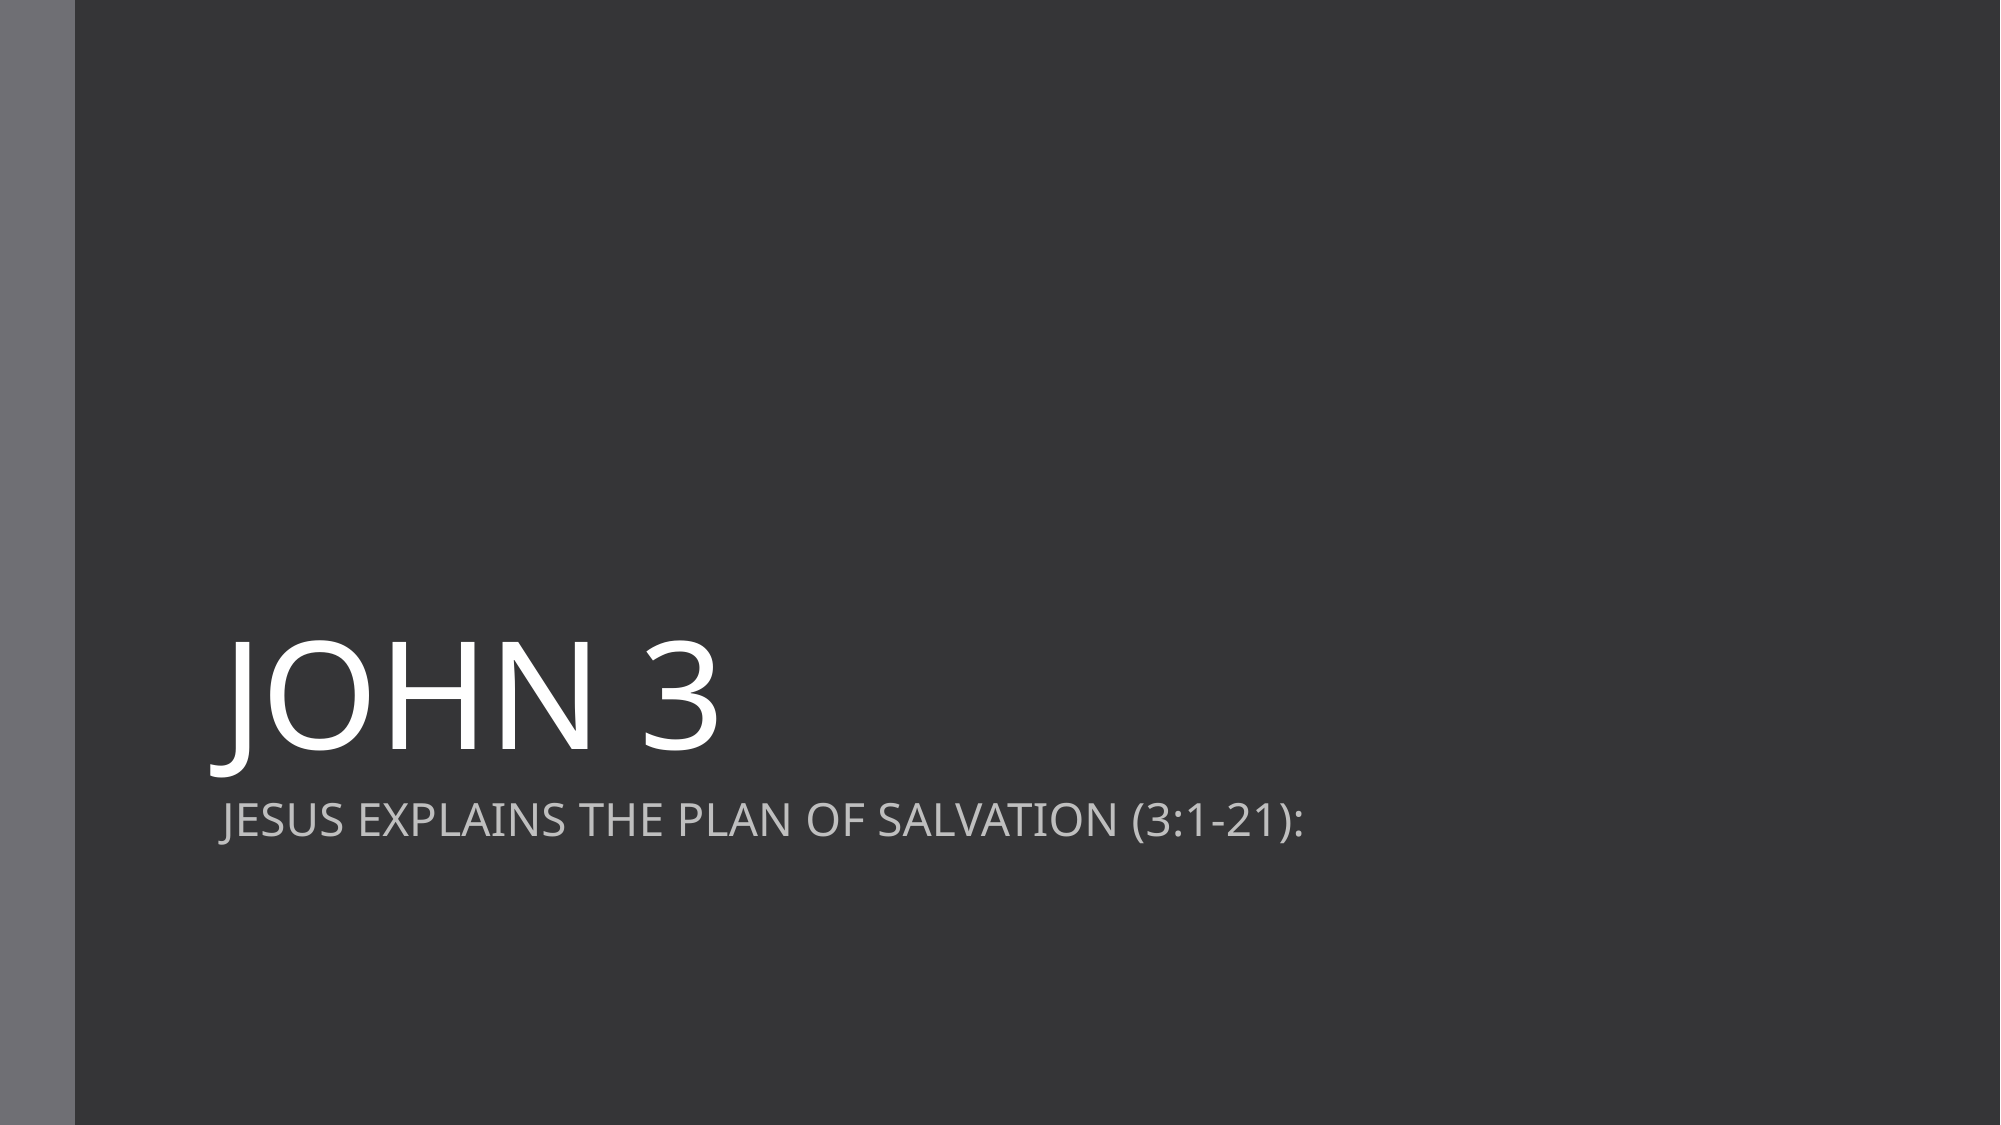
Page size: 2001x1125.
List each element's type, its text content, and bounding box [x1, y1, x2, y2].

subtitle JESUS EXPLAINS THE PLAN OF SALVATION (3:1-21): [206, 787, 1752, 1066]
title JOHN 3 [206, 124, 1752, 787]
